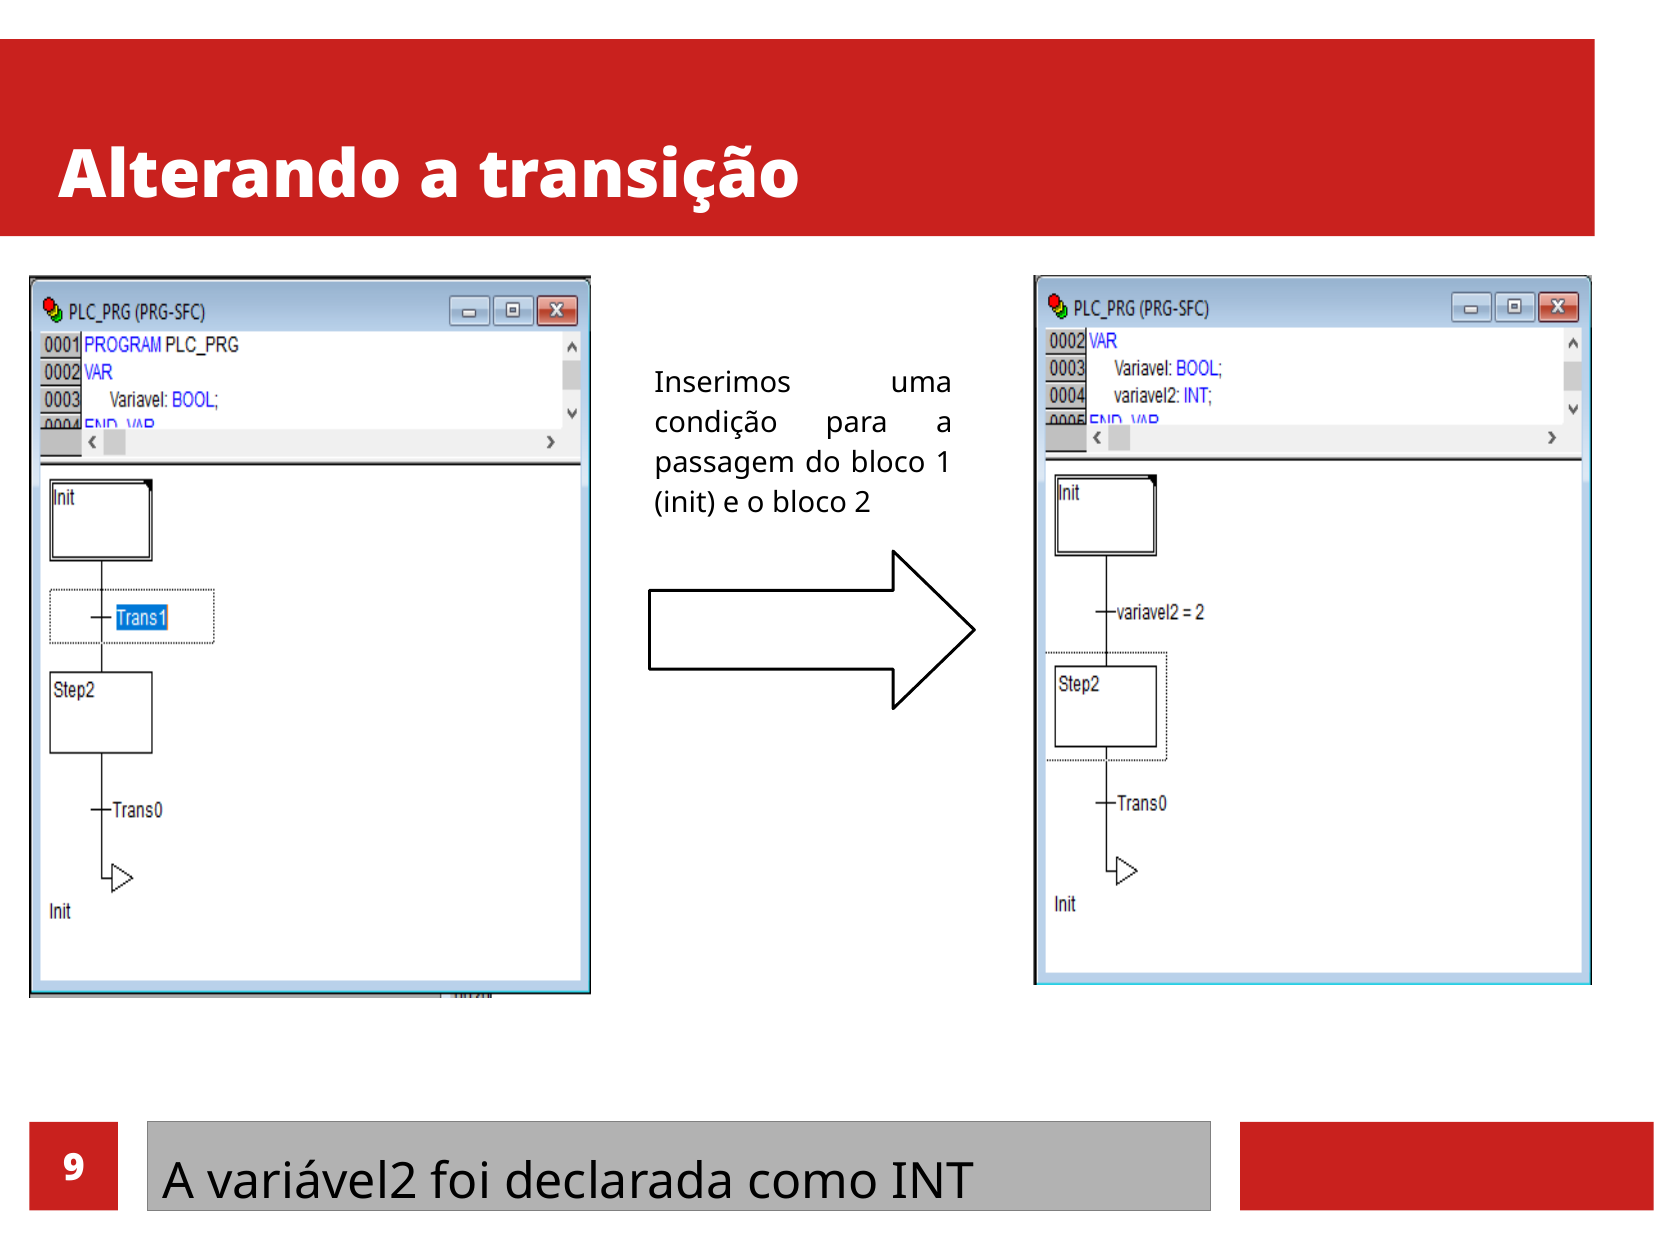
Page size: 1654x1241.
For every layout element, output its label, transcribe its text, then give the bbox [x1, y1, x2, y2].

text_box Inserimos uma condição para a passagem do bloco 1 (init) e o bloco 2 [639, 354, 1004, 521]
title Alterando a transição [58, 58, 1595, 217]
text_box [649, 551, 975, 709]
picture [29, 275, 591, 998]
text_box A variável2 foi declarada como INT [147, 1137, 1197, 1241]
picture [1033, 275, 1592, 985]
